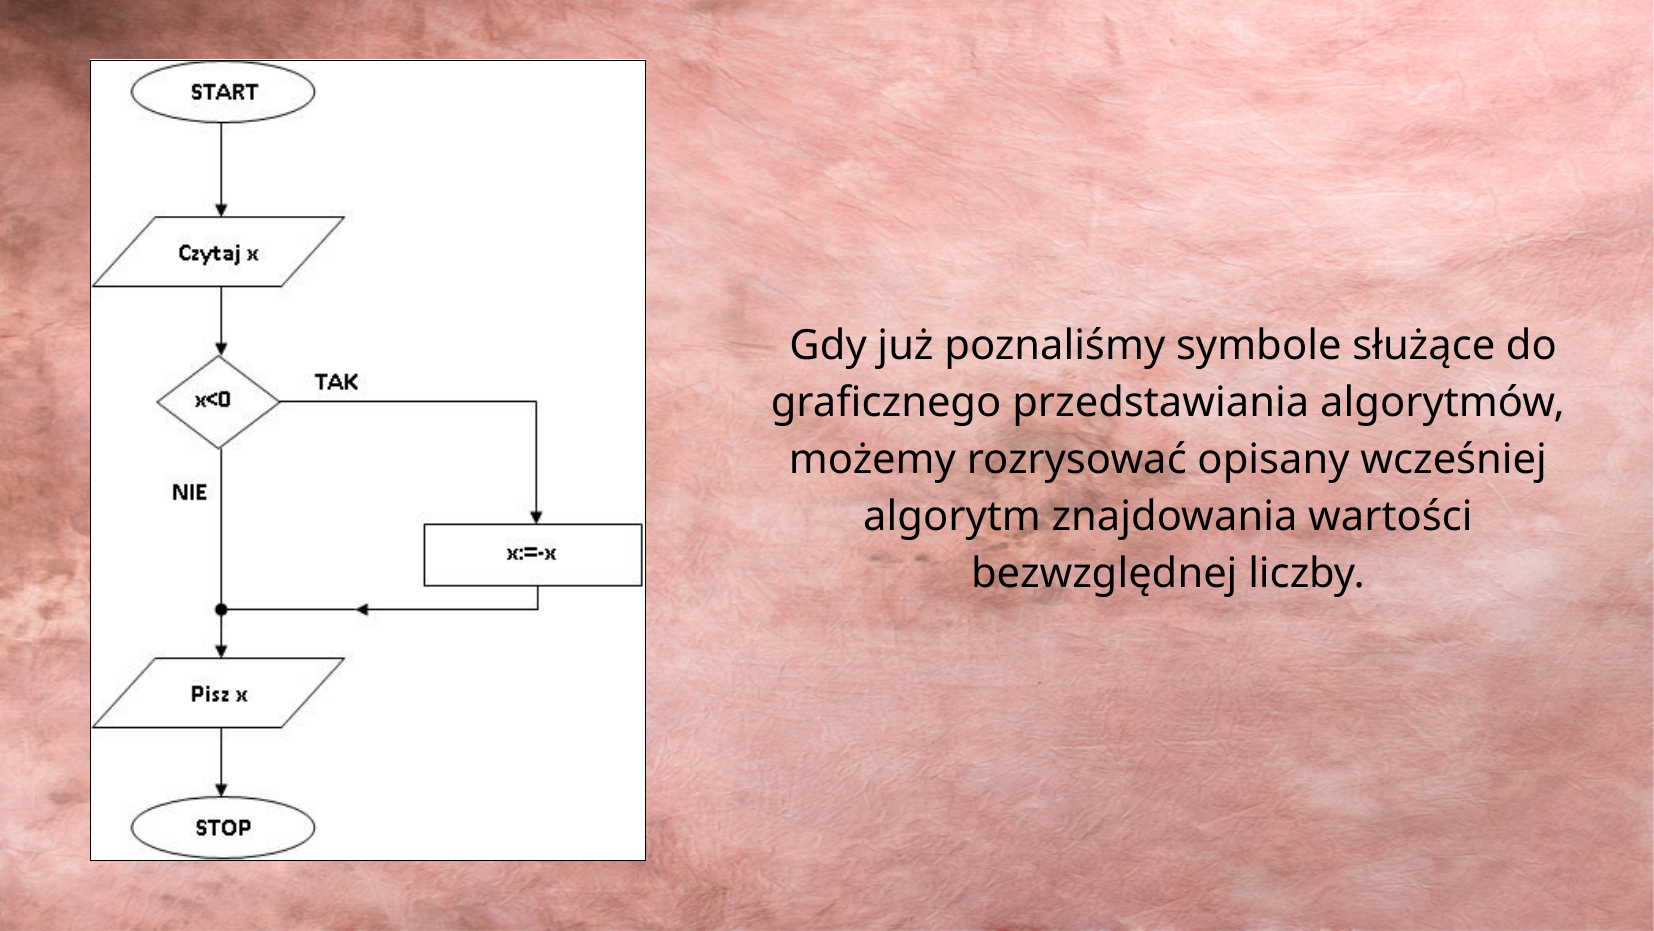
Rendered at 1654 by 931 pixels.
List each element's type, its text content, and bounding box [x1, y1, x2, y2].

picture [0, 0, 1654, 931]
title Gdy już poznaliśmy symbole służące do graficznego przedstawiania algorytmów, możemy rozrysować opisany wcześniej algorytm znajdowania wartości bezwzględnej liczby. [765, 285, 1571, 631]
